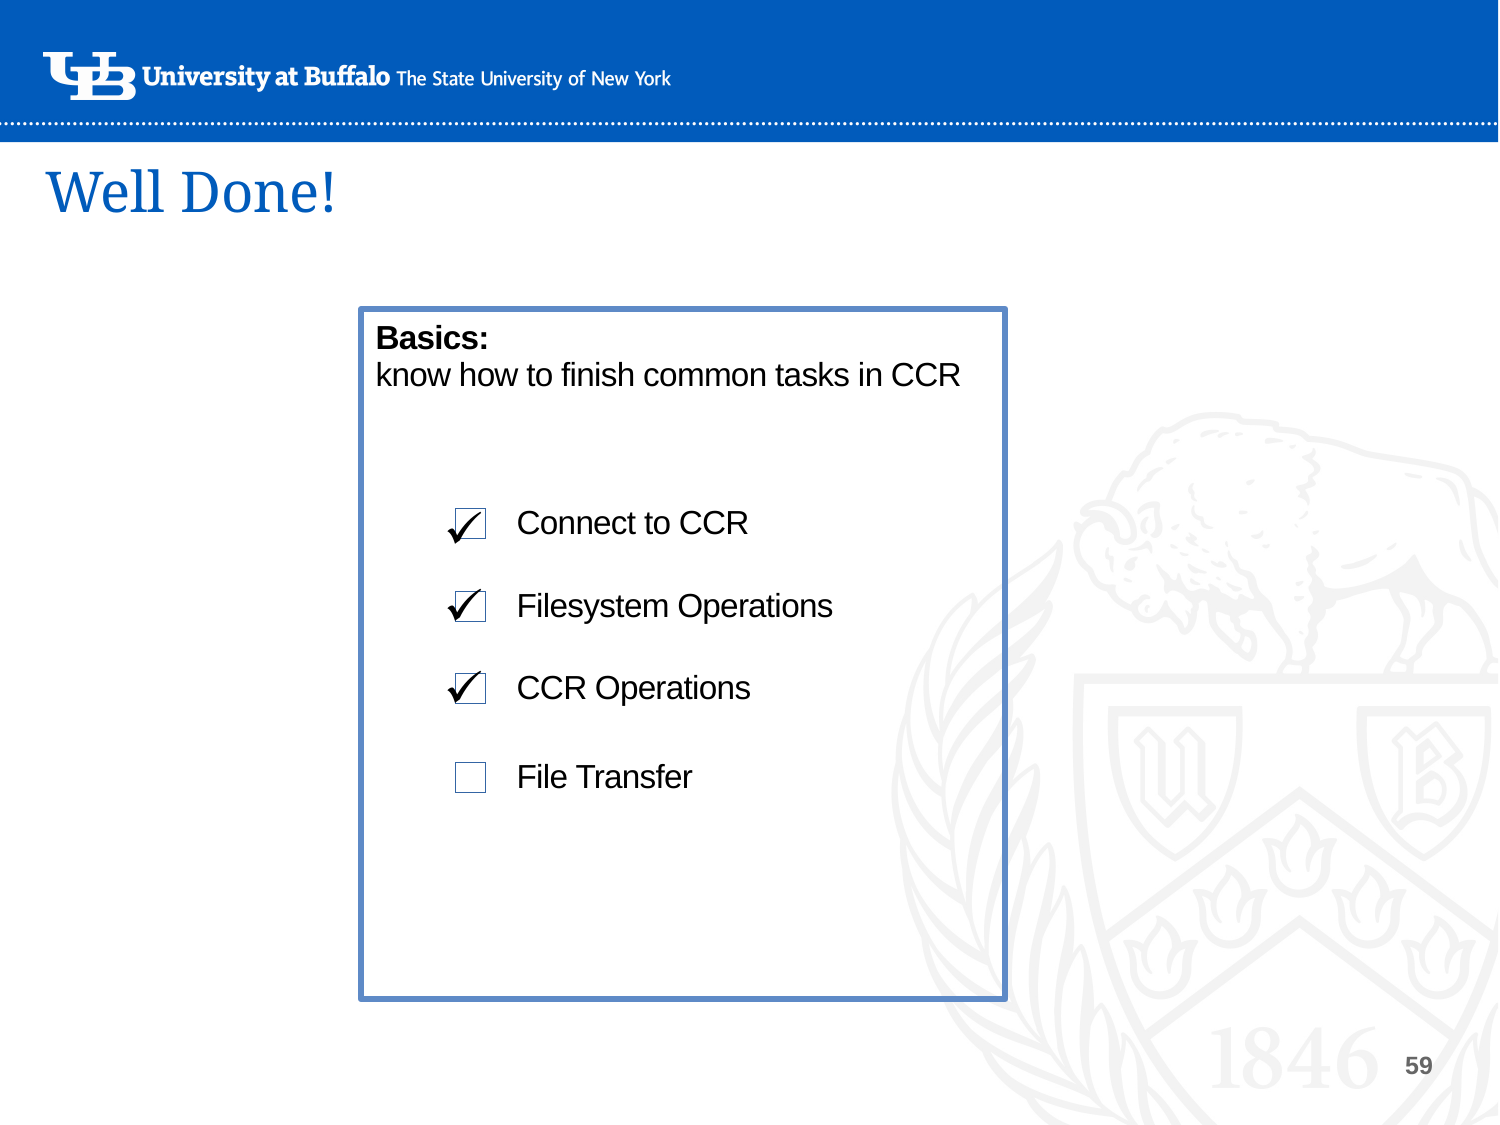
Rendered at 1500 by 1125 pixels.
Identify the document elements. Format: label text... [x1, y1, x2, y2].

text_box Basics: know how to finish common tasks in CCR [360, 312, 1003, 405]
text_box CCR Operations [501, 662, 868, 715]
text_box File Transfer [501, 751, 748, 804]
text_box Connect to CCR [501, 497, 784, 550]
text_box ✓ [429, 585, 496, 646]
text_box ✓ [429, 508, 496, 569]
text_box ✓ [429, 667, 496, 729]
picture [0, 0, 1499, 1125]
title Well Done! [30, 153, 1387, 233]
text_box Filesystem Operations [501, 579, 868, 633]
text_box [360, 309, 1006, 1000]
